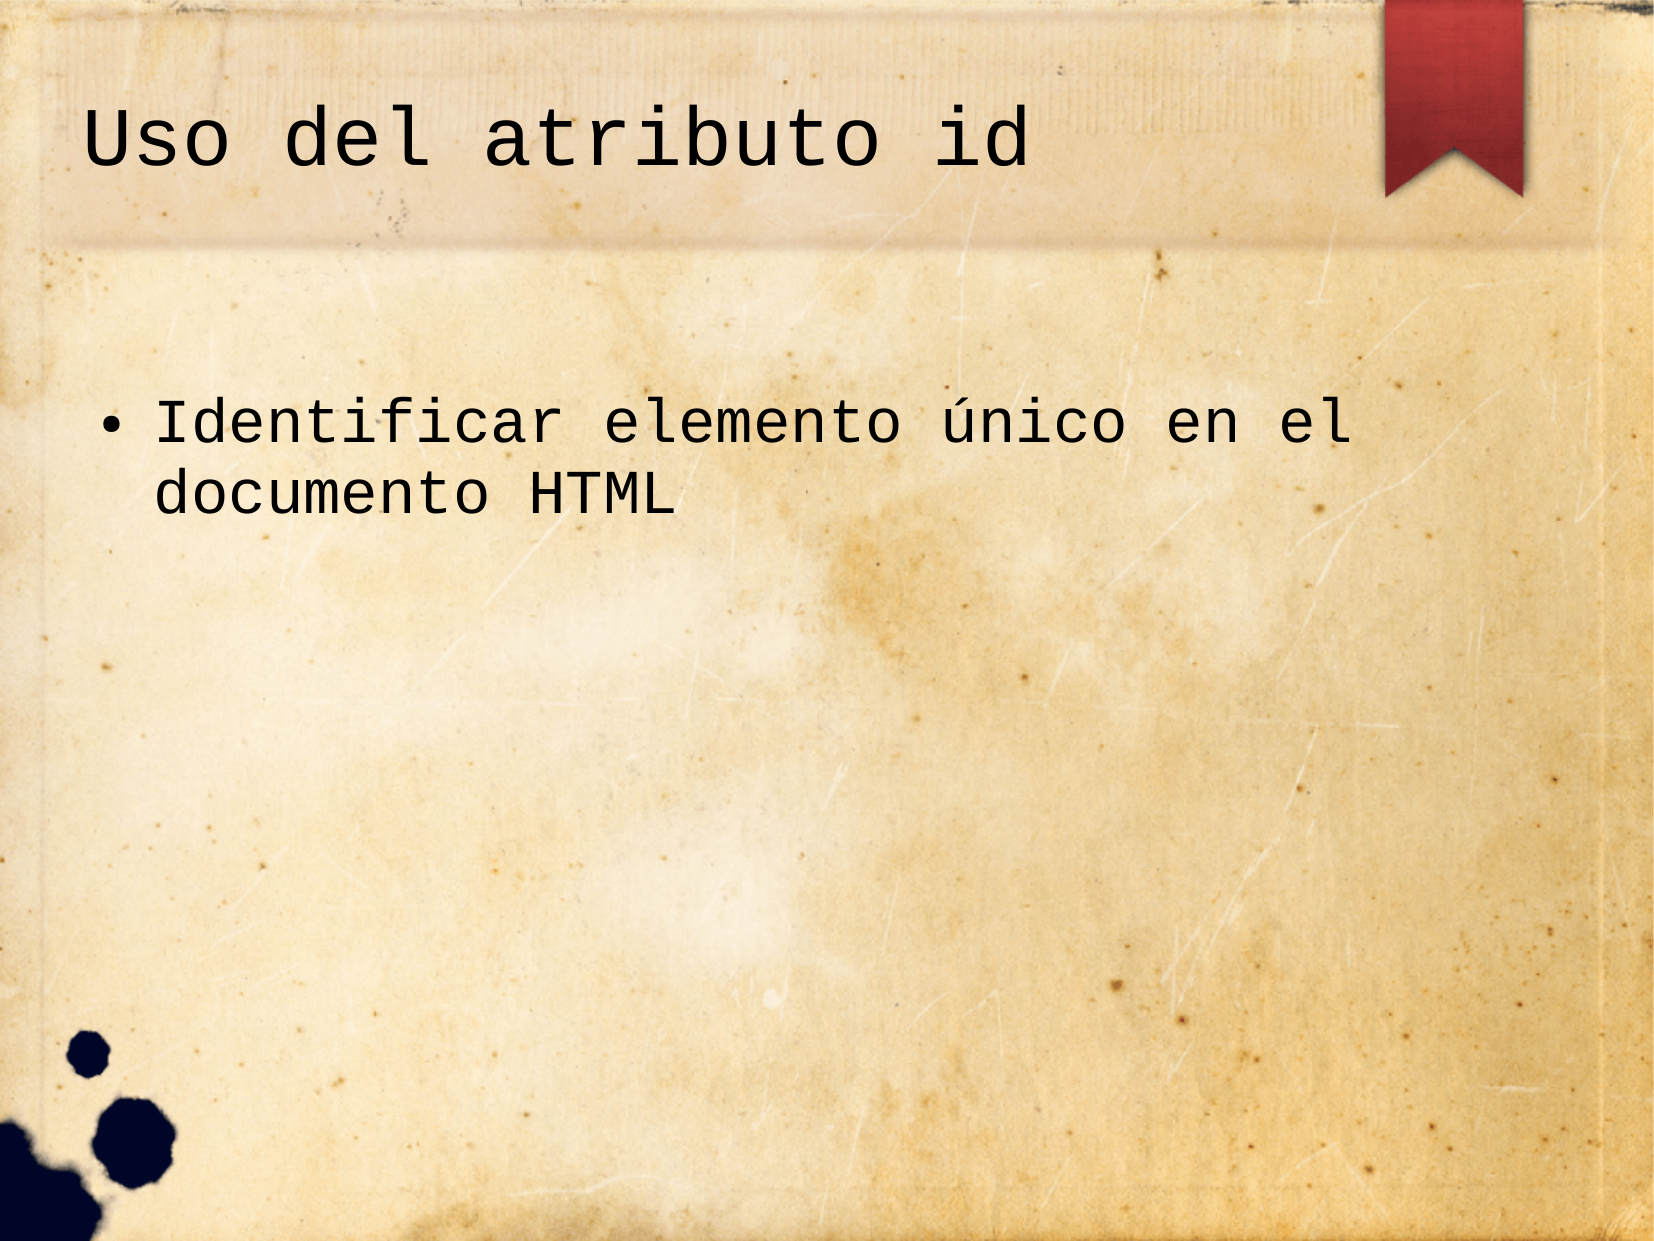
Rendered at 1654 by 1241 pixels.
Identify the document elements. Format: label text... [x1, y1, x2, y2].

picture [0, 0, 1654, 1241]
list Identificar elemento único en el documento HTML [82, 290, 1538, 1010]
title Uso del atributo id [82, 49, 1347, 237]
